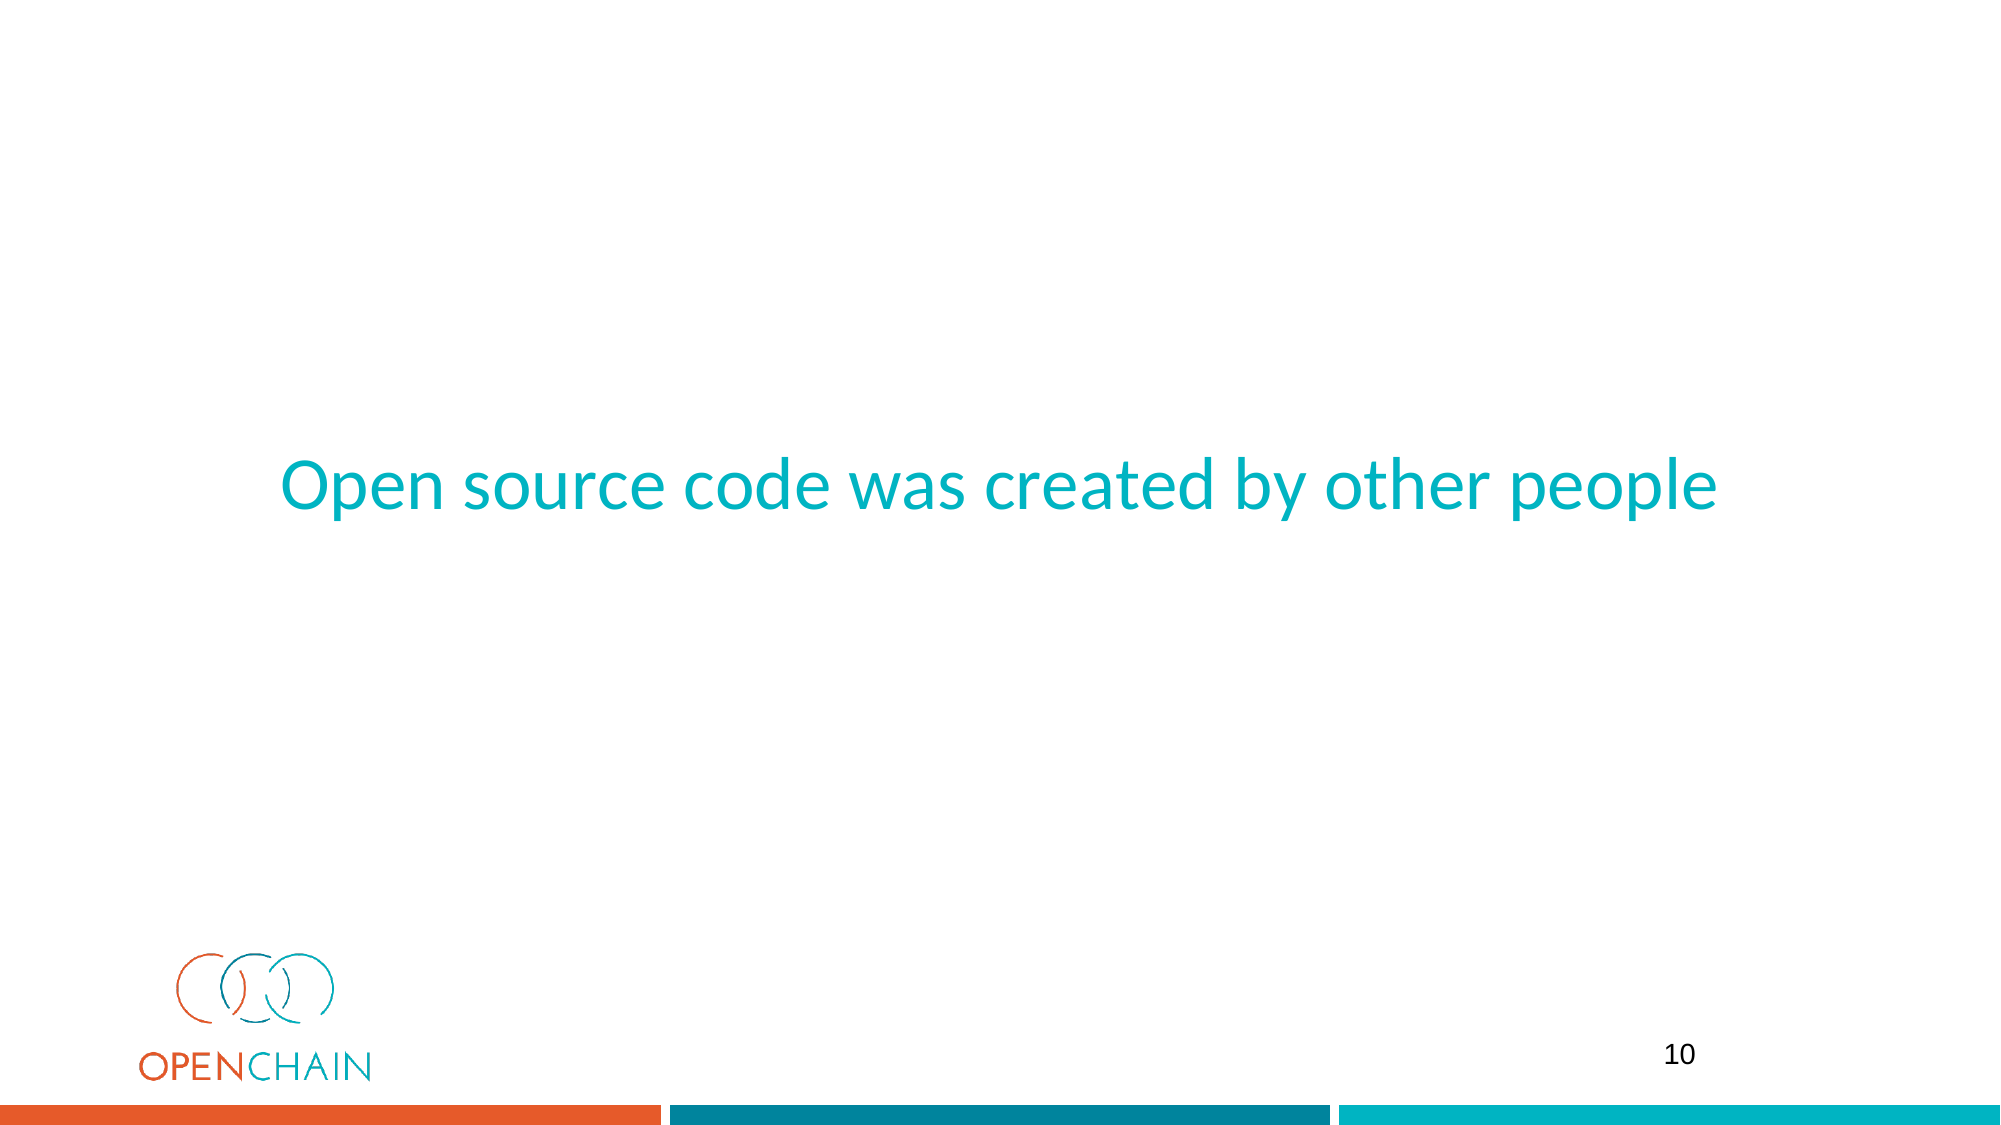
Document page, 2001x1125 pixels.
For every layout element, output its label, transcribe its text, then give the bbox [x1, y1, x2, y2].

title Open source code was created by other people [137, 376, 1863, 594]
text_box 10 [1648, 1022, 1863, 1083]
